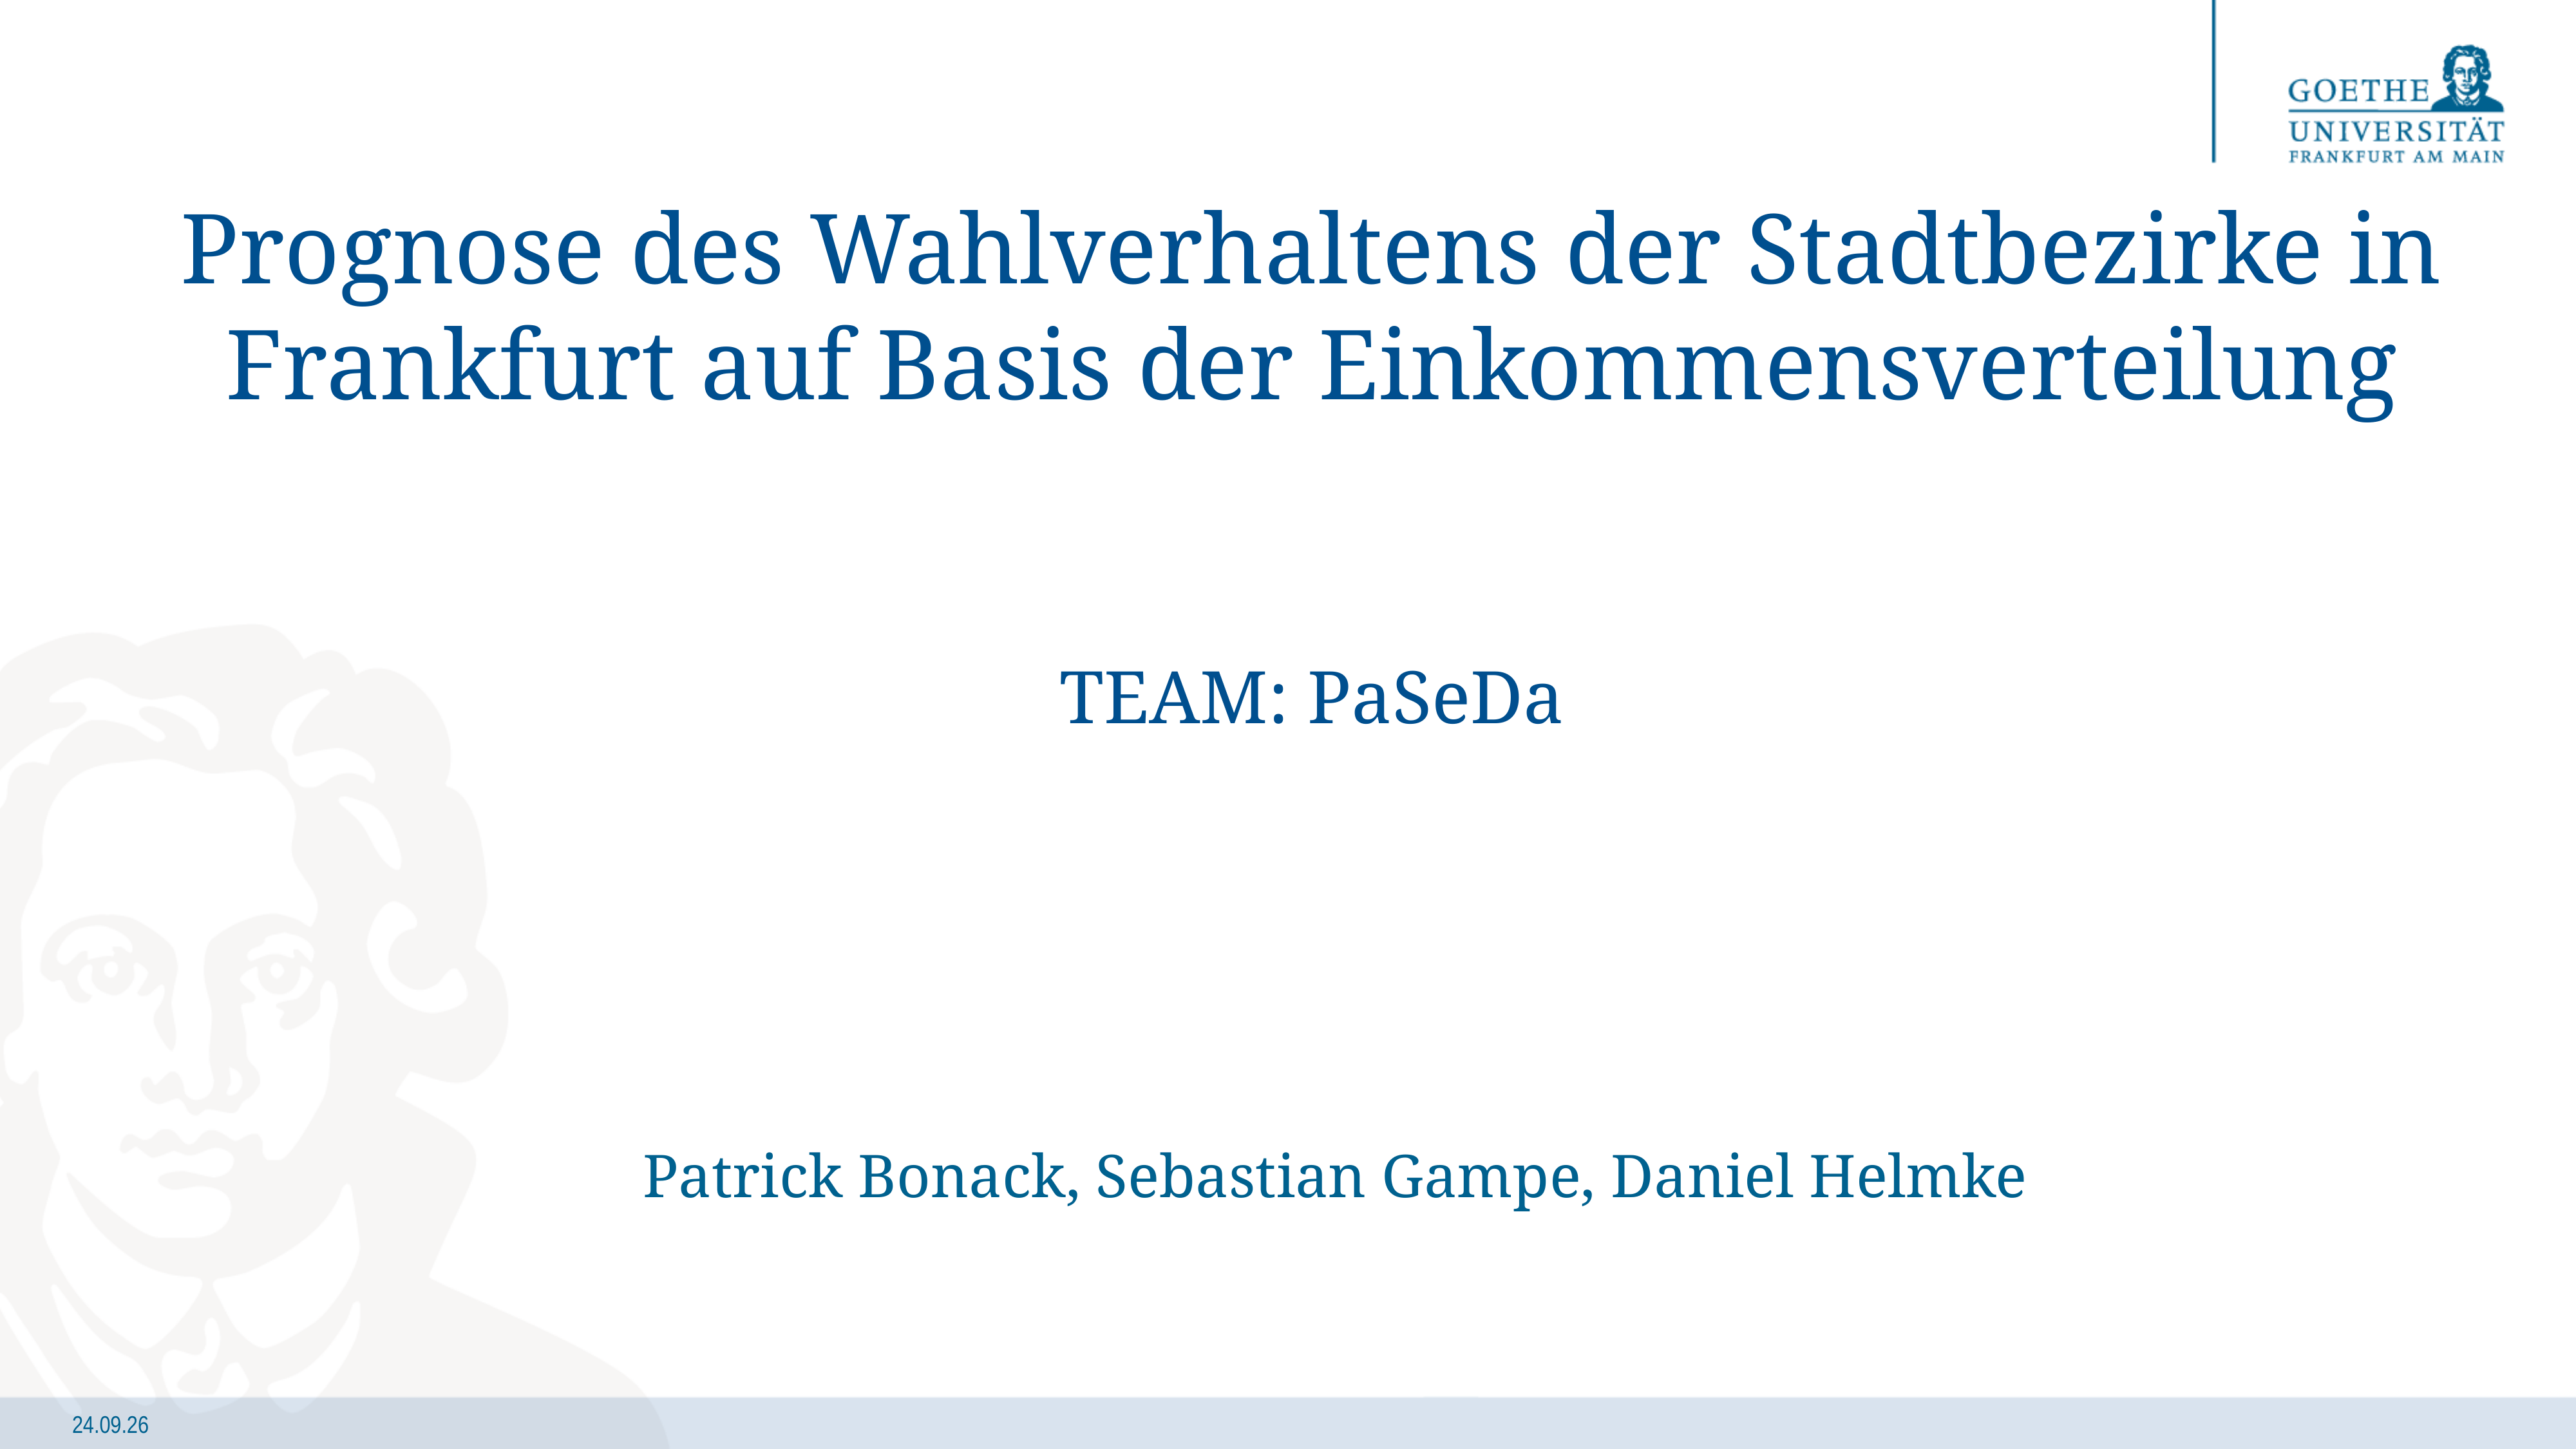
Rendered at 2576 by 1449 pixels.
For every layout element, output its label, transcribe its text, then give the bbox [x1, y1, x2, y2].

picture [0, 0, 2576, 1449]
list Patrick Bonack, Sebastian Gampe, Daniel Helmke [137, 182, 2488, 1209]
